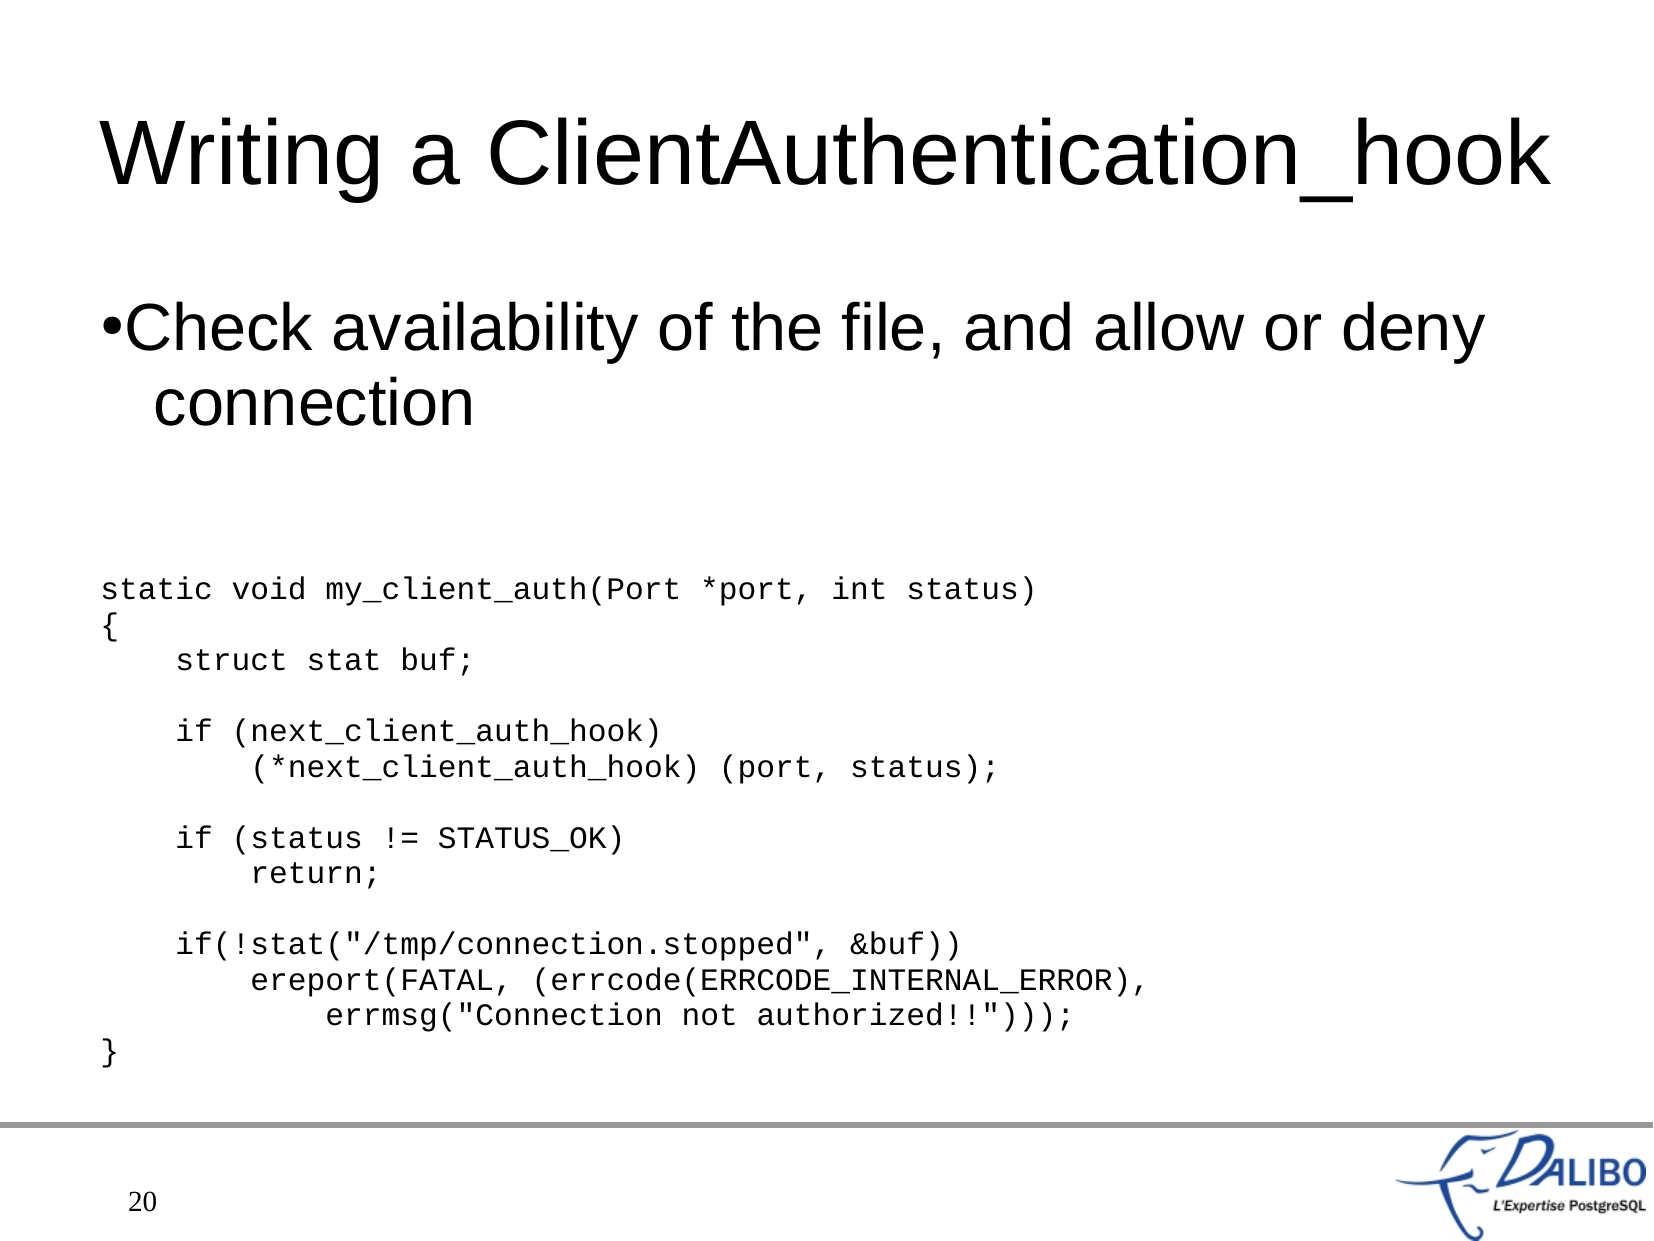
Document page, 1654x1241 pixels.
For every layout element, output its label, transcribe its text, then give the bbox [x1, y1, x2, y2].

title Writing a ClientAuthentication_hook [82, 49, 1571, 257]
list Check availability of the file, and allow or deny connection static void my_client_auth(Port *port, int status) { struct stat buf; if (next_client_auth_hook) (*next_client_auth_hook) (port, status); if (status != STATUS_OK) return; if(!stat("/tmp/connection.stopped", &buf)) ereport(FATAL, (errcode(ERRCODE_INTERNAL_ERROR), errmsg("Connection not authorized!!"))); } [82, 290, 1571, 1109]
picture [1395, 1130, 1646, 1241]
